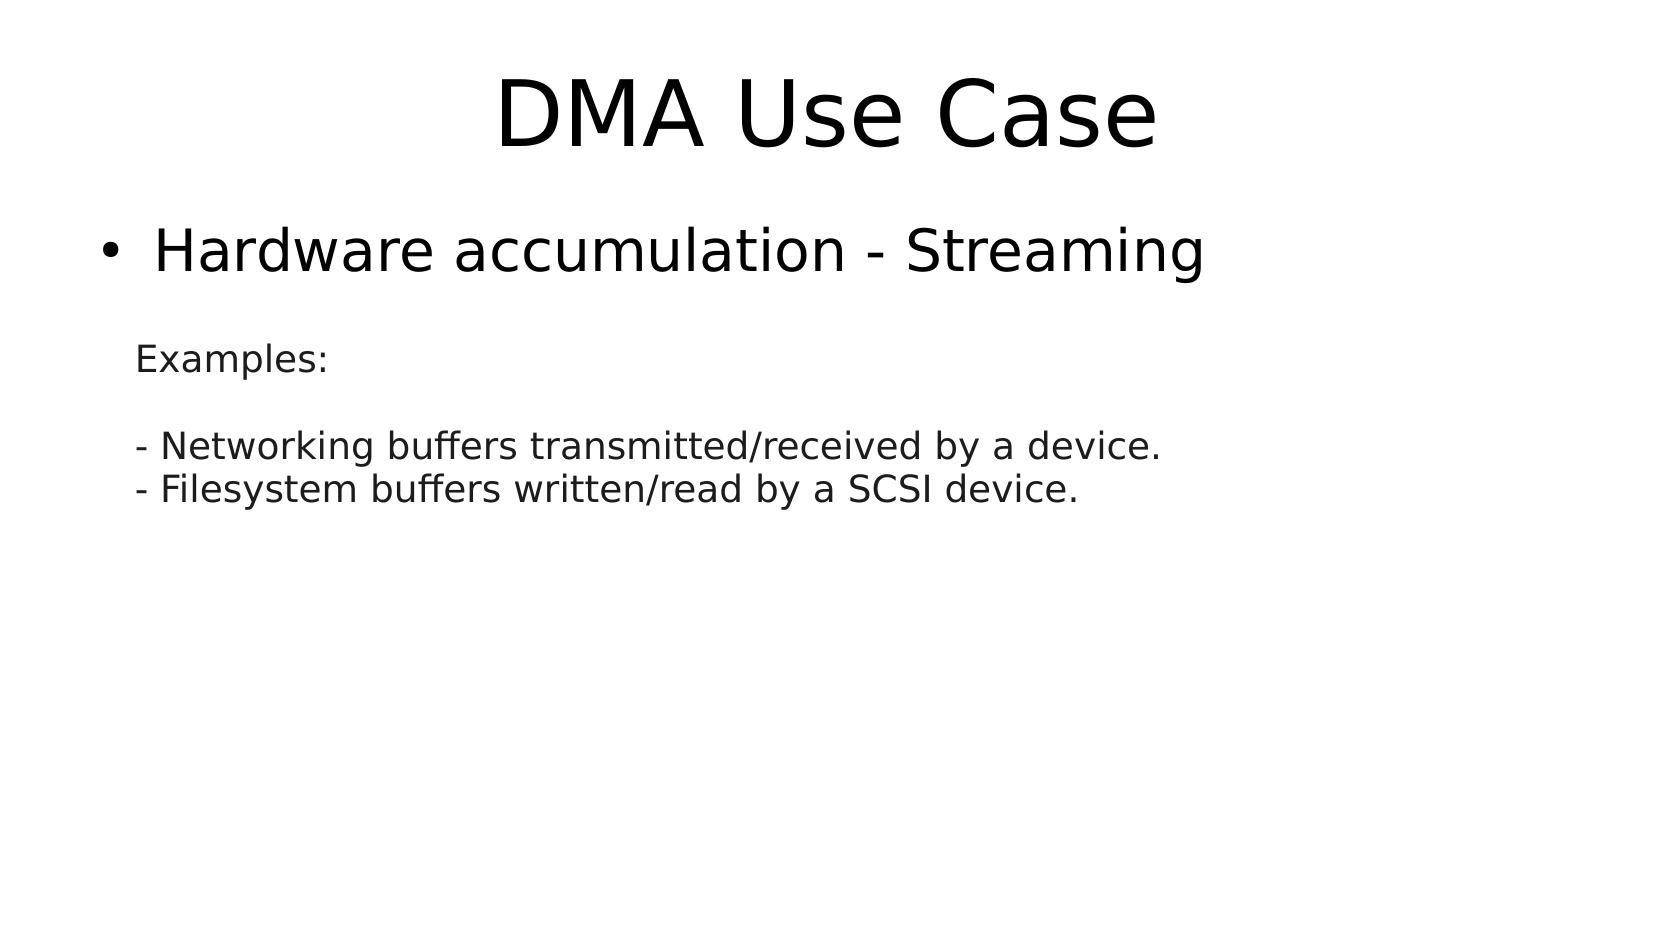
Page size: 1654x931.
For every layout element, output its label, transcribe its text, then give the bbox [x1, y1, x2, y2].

text_box Examples: - Networking buffers transmitted/received by a device. - Filesystem buffers written/read by a SCSI device. [120, 330, 1301, 563]
title DMA Use Case [82, 37, 1571, 193]
list Hardware accumulation - Streaming [82, 217, 1571, 301]
